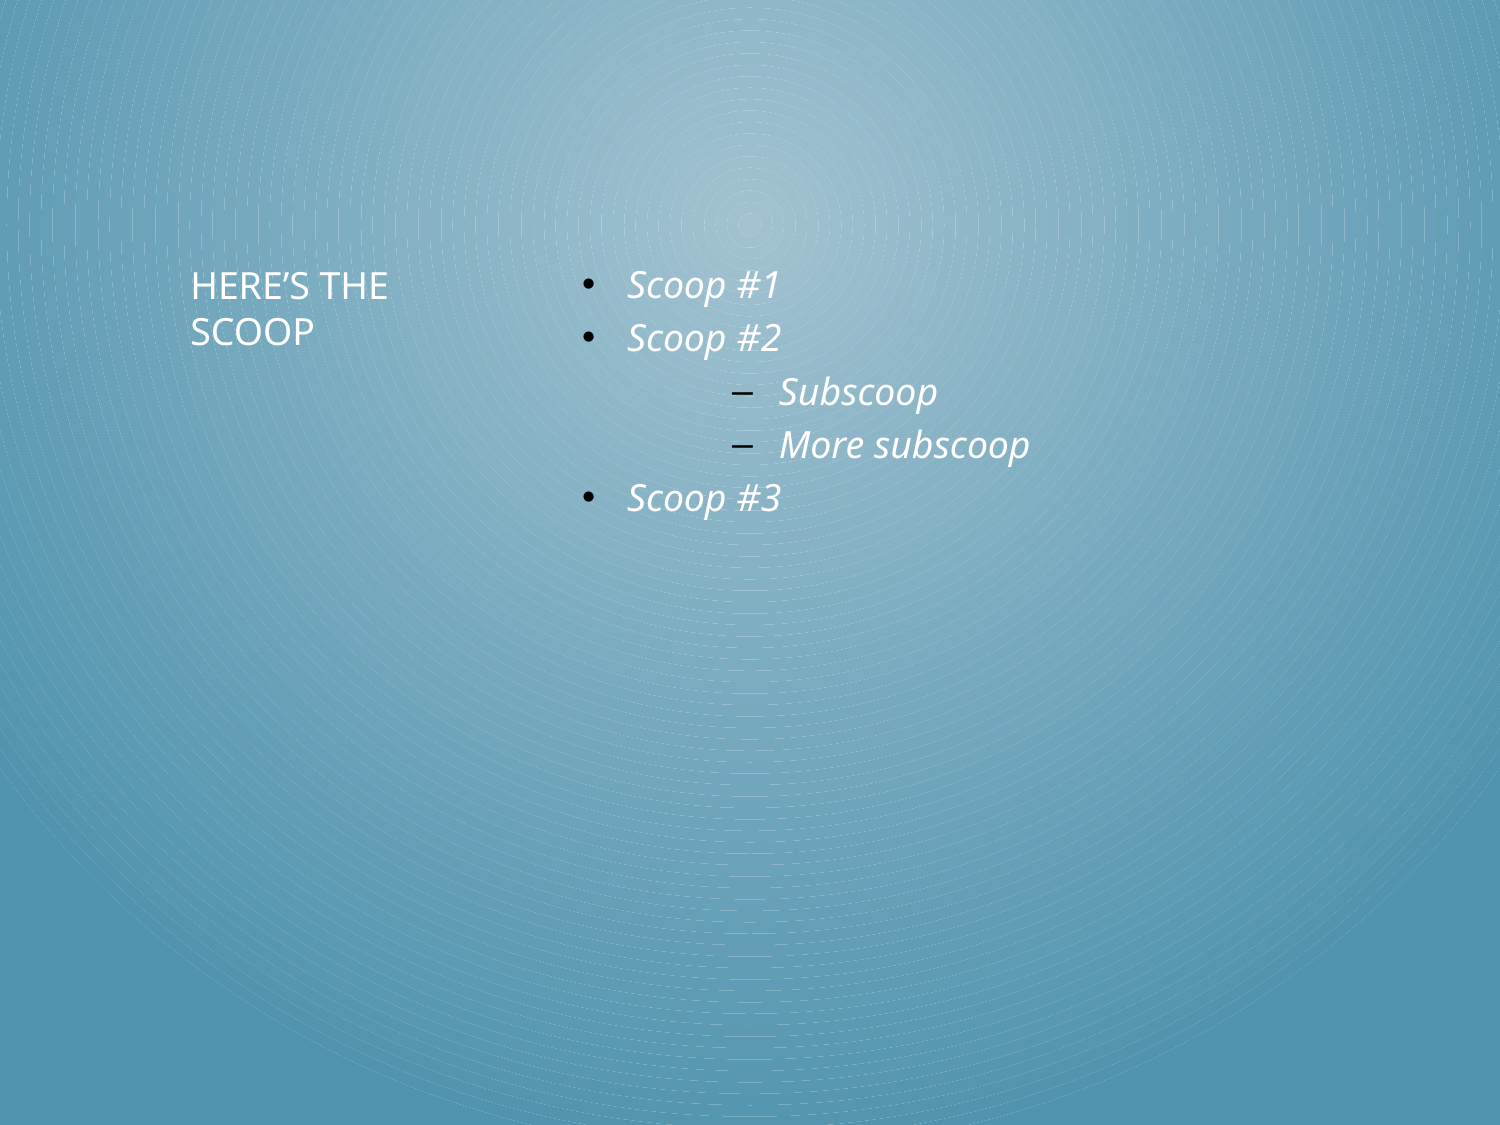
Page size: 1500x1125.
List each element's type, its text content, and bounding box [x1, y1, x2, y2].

title Here’s the scoop [175, 254, 516, 580]
list Scoop #1 Scoop #2 Subscoop More subscoop Scoop #3 [566, 253, 1261, 892]
